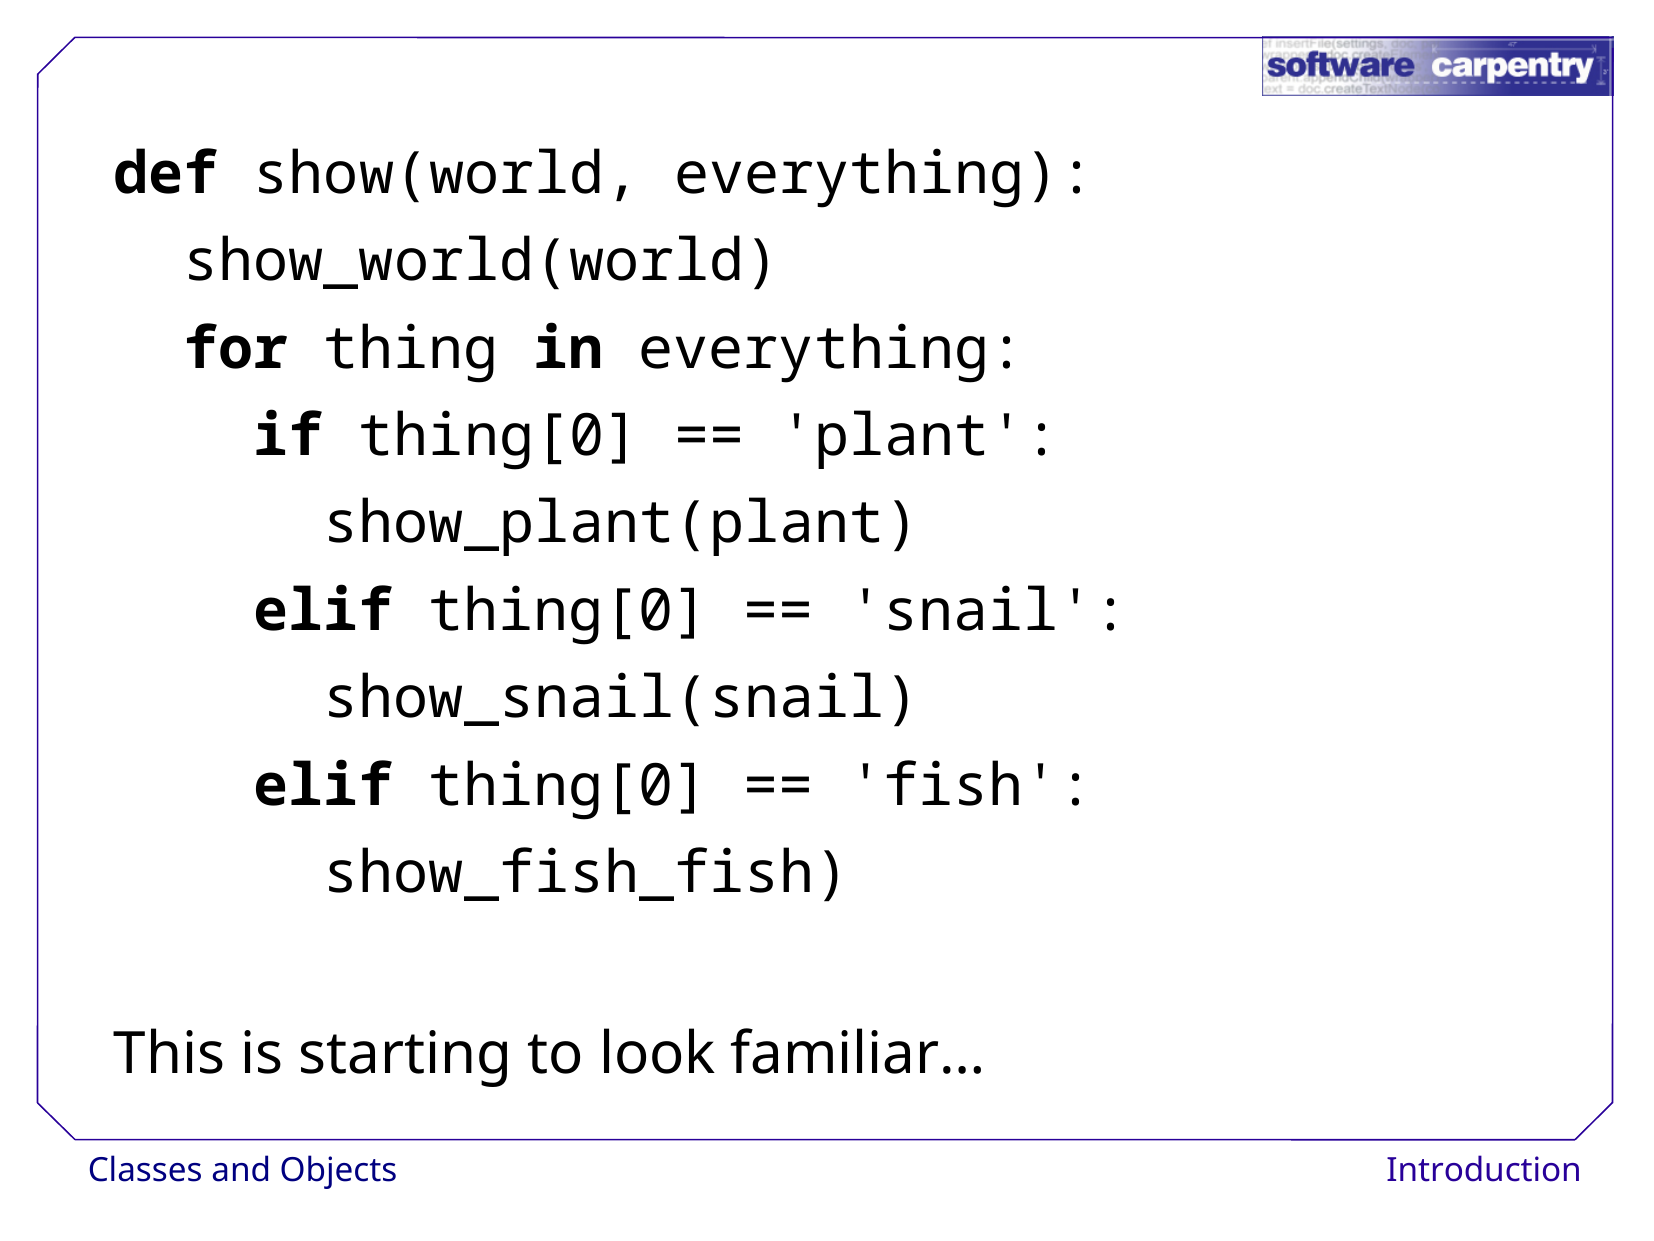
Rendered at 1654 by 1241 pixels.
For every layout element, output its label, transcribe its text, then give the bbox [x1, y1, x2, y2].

picture [1262, 36, 1614, 96]
text_box def show(world, everything): show_world(world) for thing in everything: if thing[0] == 'plant': show_plant(plant) elif thing[0] == 'snail': show_snail(snail) elif thing[0] == 'fish': show_fish_fish) [99, 109, 1517, 913]
text_box This is starting to look familiar… [99, 972, 1101, 1093]
